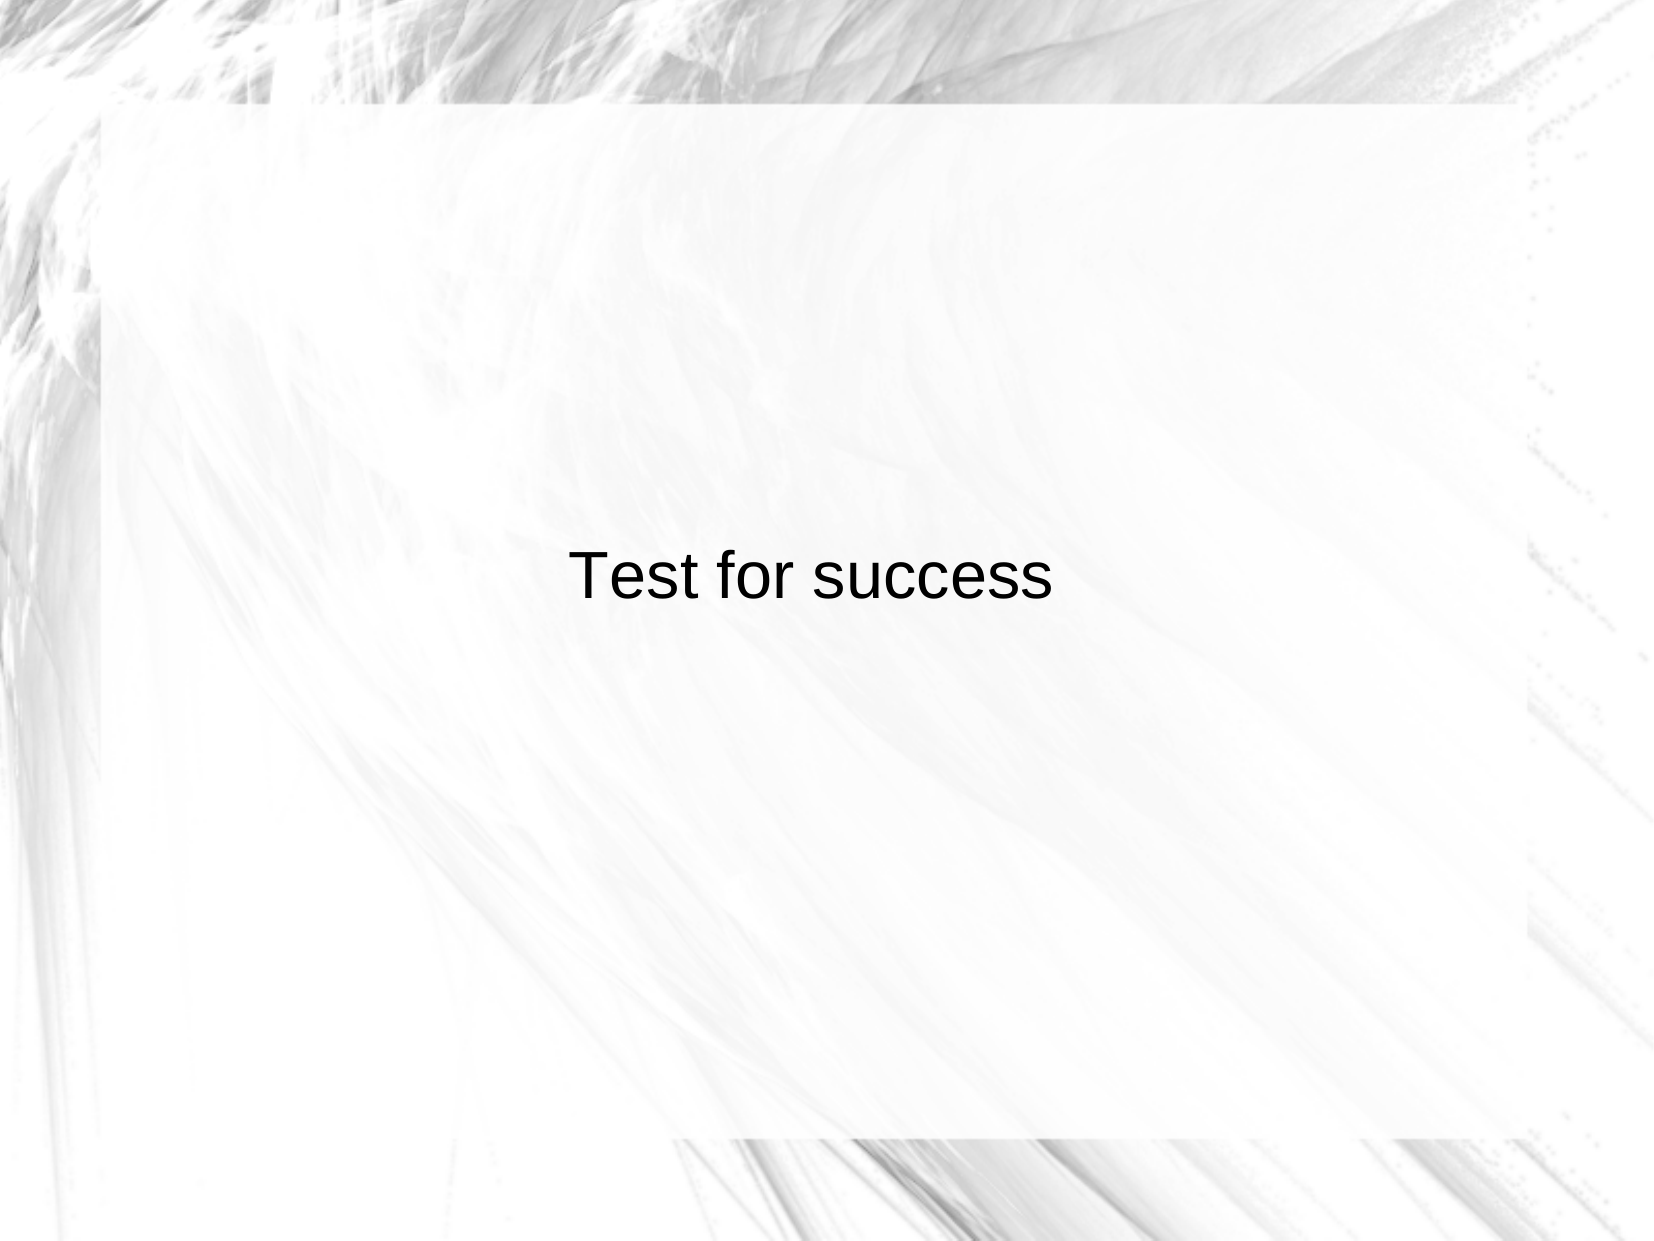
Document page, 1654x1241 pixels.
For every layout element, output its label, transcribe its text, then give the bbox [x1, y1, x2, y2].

picture [0, 0, 1654, 1241]
subtitle Test for success [118, 112, 1506, 1039]
